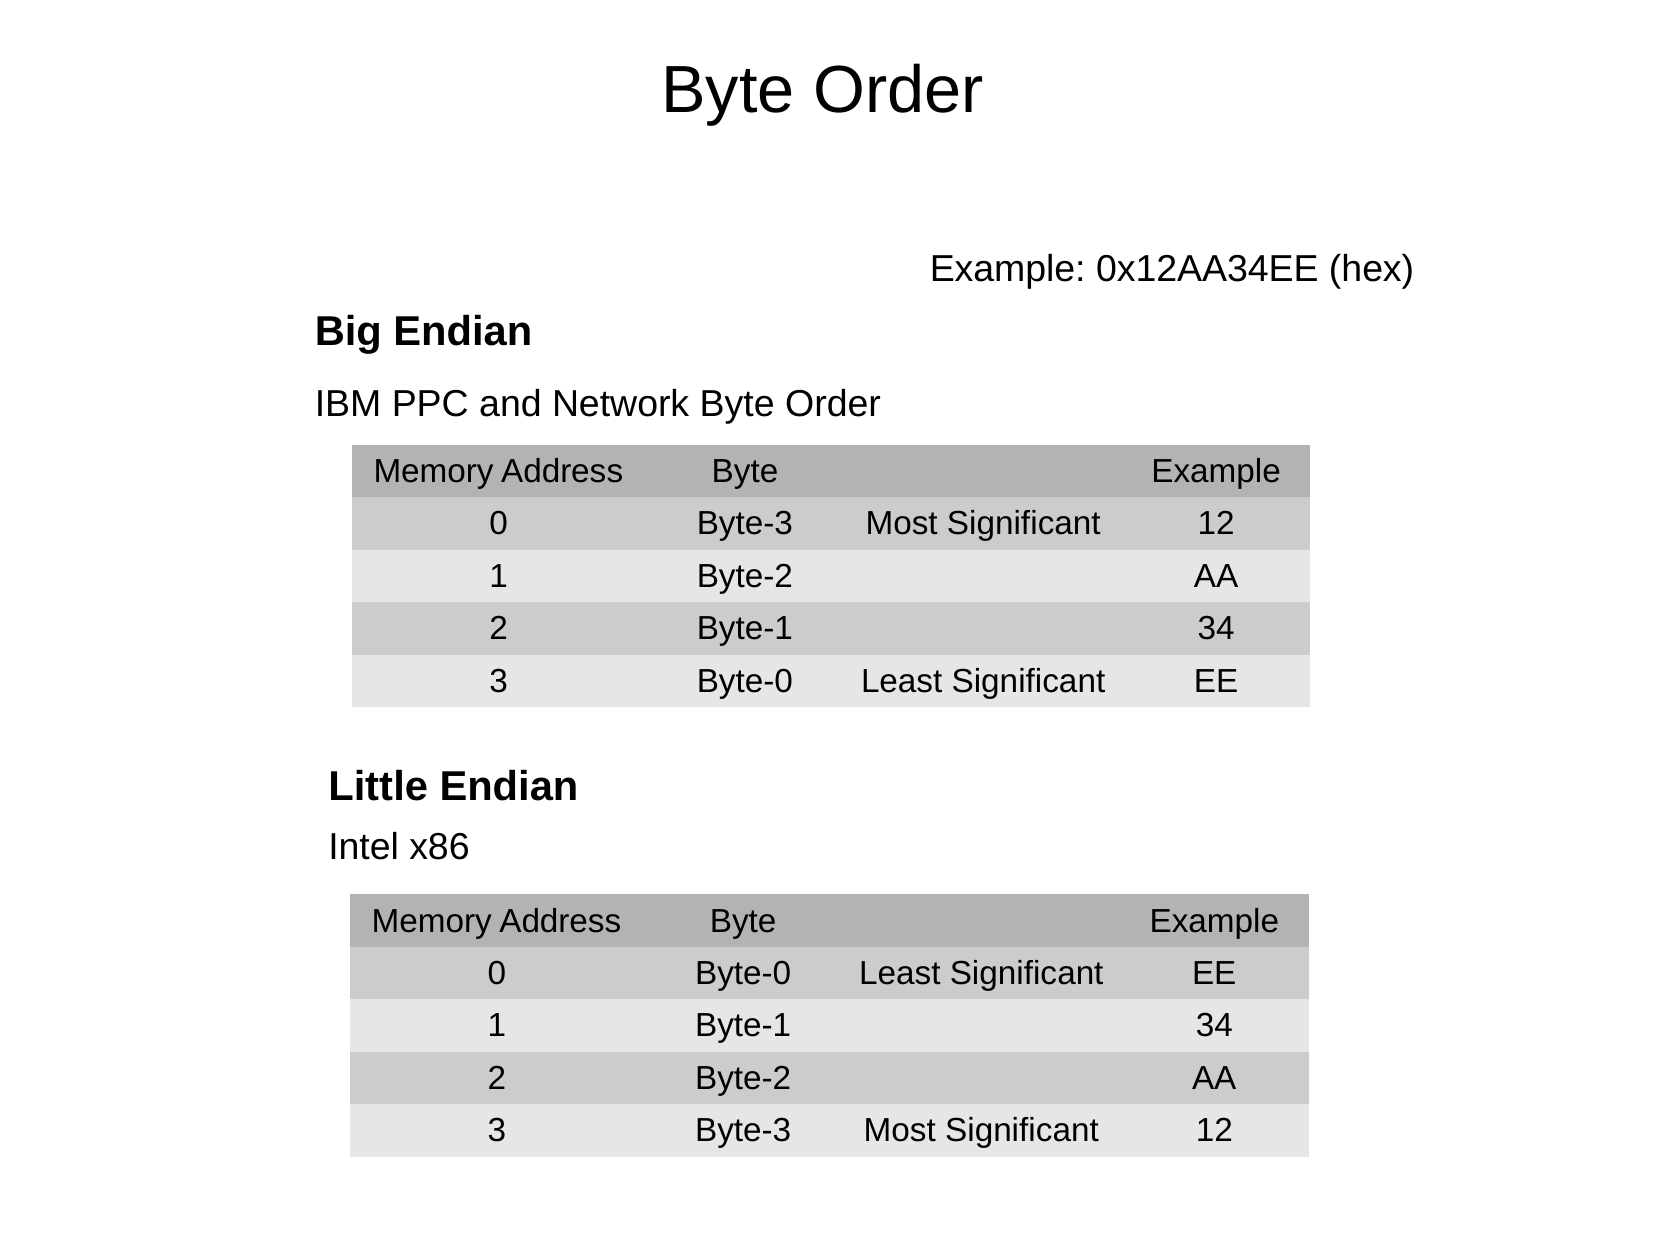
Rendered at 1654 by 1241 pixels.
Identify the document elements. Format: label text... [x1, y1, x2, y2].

table_cell [843, 1052, 1120, 1104]
table_cell Most Significant [843, 1104, 1120, 1157]
table_cell 1 [350, 999, 643, 1052]
table_cell Byte-0 [645, 655, 845, 707]
table_cell 12 [1122, 497, 1310, 550]
table_cell [845, 602, 1122, 655]
text_box Byte Order [646, 45, 1007, 135]
text_box Little Endian [313, 755, 629, 817]
table_cell Byte-3 [643, 1104, 843, 1157]
table_cell Most Significant [845, 497, 1122, 550]
table_cell Byte-0 [643, 947, 843, 999]
table_cell 12 [1120, 1104, 1309, 1157]
text_box Big Endian [300, 300, 556, 362]
table_cell Byte-1 [643, 999, 843, 1052]
table_header Example [1120, 894, 1309, 947]
table_cell 2 [350, 1052, 643, 1104]
text_box IBM PPC and Network Byte Order [300, 375, 1291, 427]
table_cell 34 [1122, 602, 1310, 655]
table_header Example [1122, 445, 1310, 497]
table_header Memory Address [352, 445, 645, 497]
table_cell 0 [352, 497, 645, 550]
table_cell Byte-2 [643, 1052, 843, 1104]
table_cell 34 [1120, 999, 1309, 1052]
text_box Intel x86 [313, 818, 1034, 875]
table_cell 2 [352, 602, 645, 655]
table_cell 1 [352, 550, 645, 602]
table_cell AA [1122, 550, 1310, 602]
table_header [843, 894, 1120, 947]
table_header Byte [643, 894, 843, 947]
table_cell AA [1120, 1052, 1309, 1104]
table_cell [845, 550, 1122, 602]
table_header Byte [645, 445, 845, 497]
table_cell Byte-1 [645, 602, 845, 655]
table_cell 3 [352, 655, 645, 707]
table_cell Byte-3 [645, 497, 845, 550]
table_cell Least Significant [843, 947, 1120, 999]
table_cell Byte-2 [645, 550, 845, 602]
table_header Memory Address [350, 894, 643, 947]
text_box Example: 0x12AA34EE (hex) [915, 240, 1501, 297]
table_cell EE [1120, 947, 1309, 999]
table_cell EE [1122, 655, 1310, 707]
table_header [845, 445, 1122, 497]
table_cell 0 [350, 947, 643, 999]
table_cell Least Significant [845, 655, 1122, 707]
table_cell 3 [350, 1104, 643, 1157]
table_cell [843, 999, 1120, 1052]
